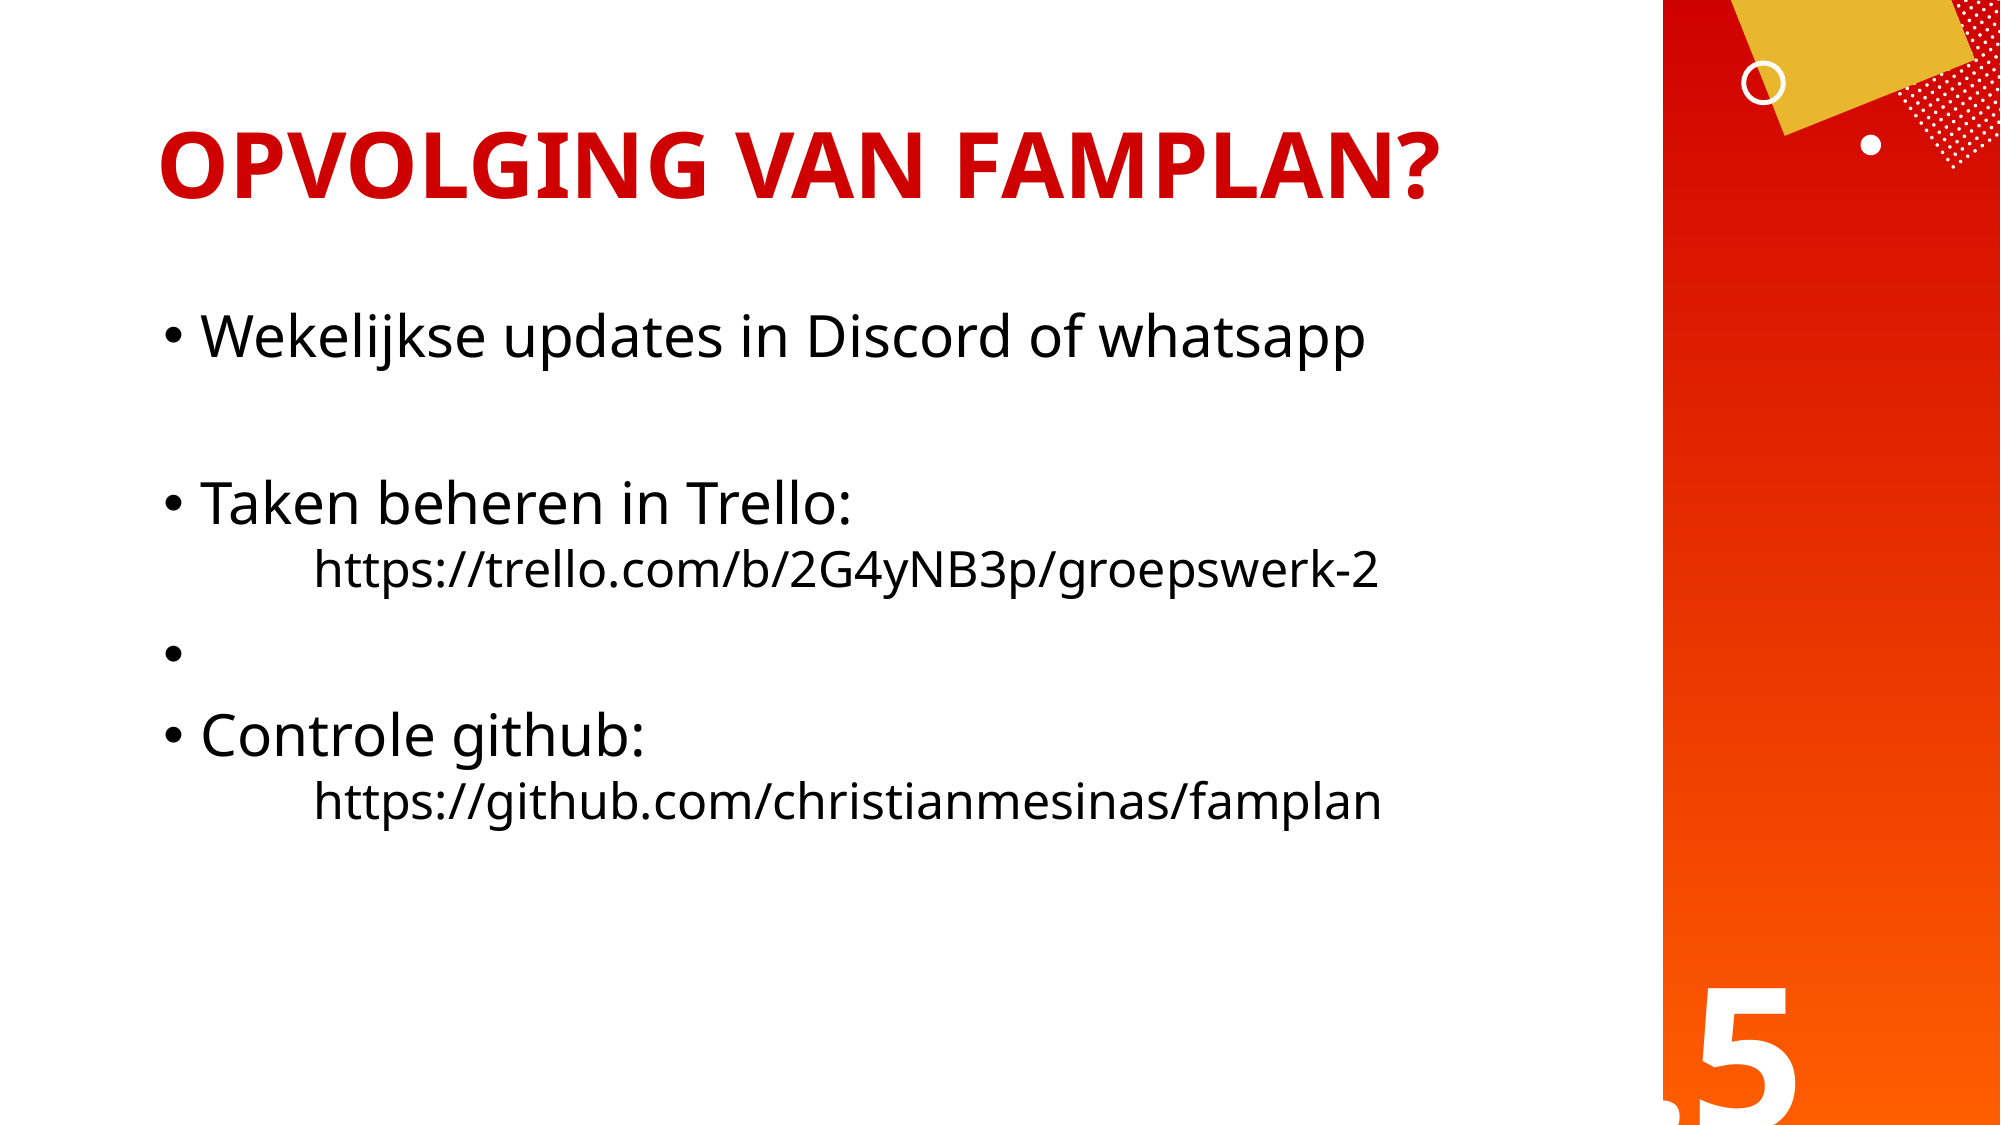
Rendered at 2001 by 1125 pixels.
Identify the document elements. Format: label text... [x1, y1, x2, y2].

picture [1601, 0, 2000, 169]
text_box [1663, 169, 2000, 1125]
list Wekelijkse updates in Discord of whatsapp Taken beheren in Trello: https://trello.com/b/2G4yNB3p/groepswerk-2 Controle github: https://github.com/christianmesinas/famplan [148, 299, 1458, 1014]
title OPVOLGING VAN FAMPLAN? [141, 59, 1663, 278]
text_box .5 [1619, 914, 1846, 1125]
